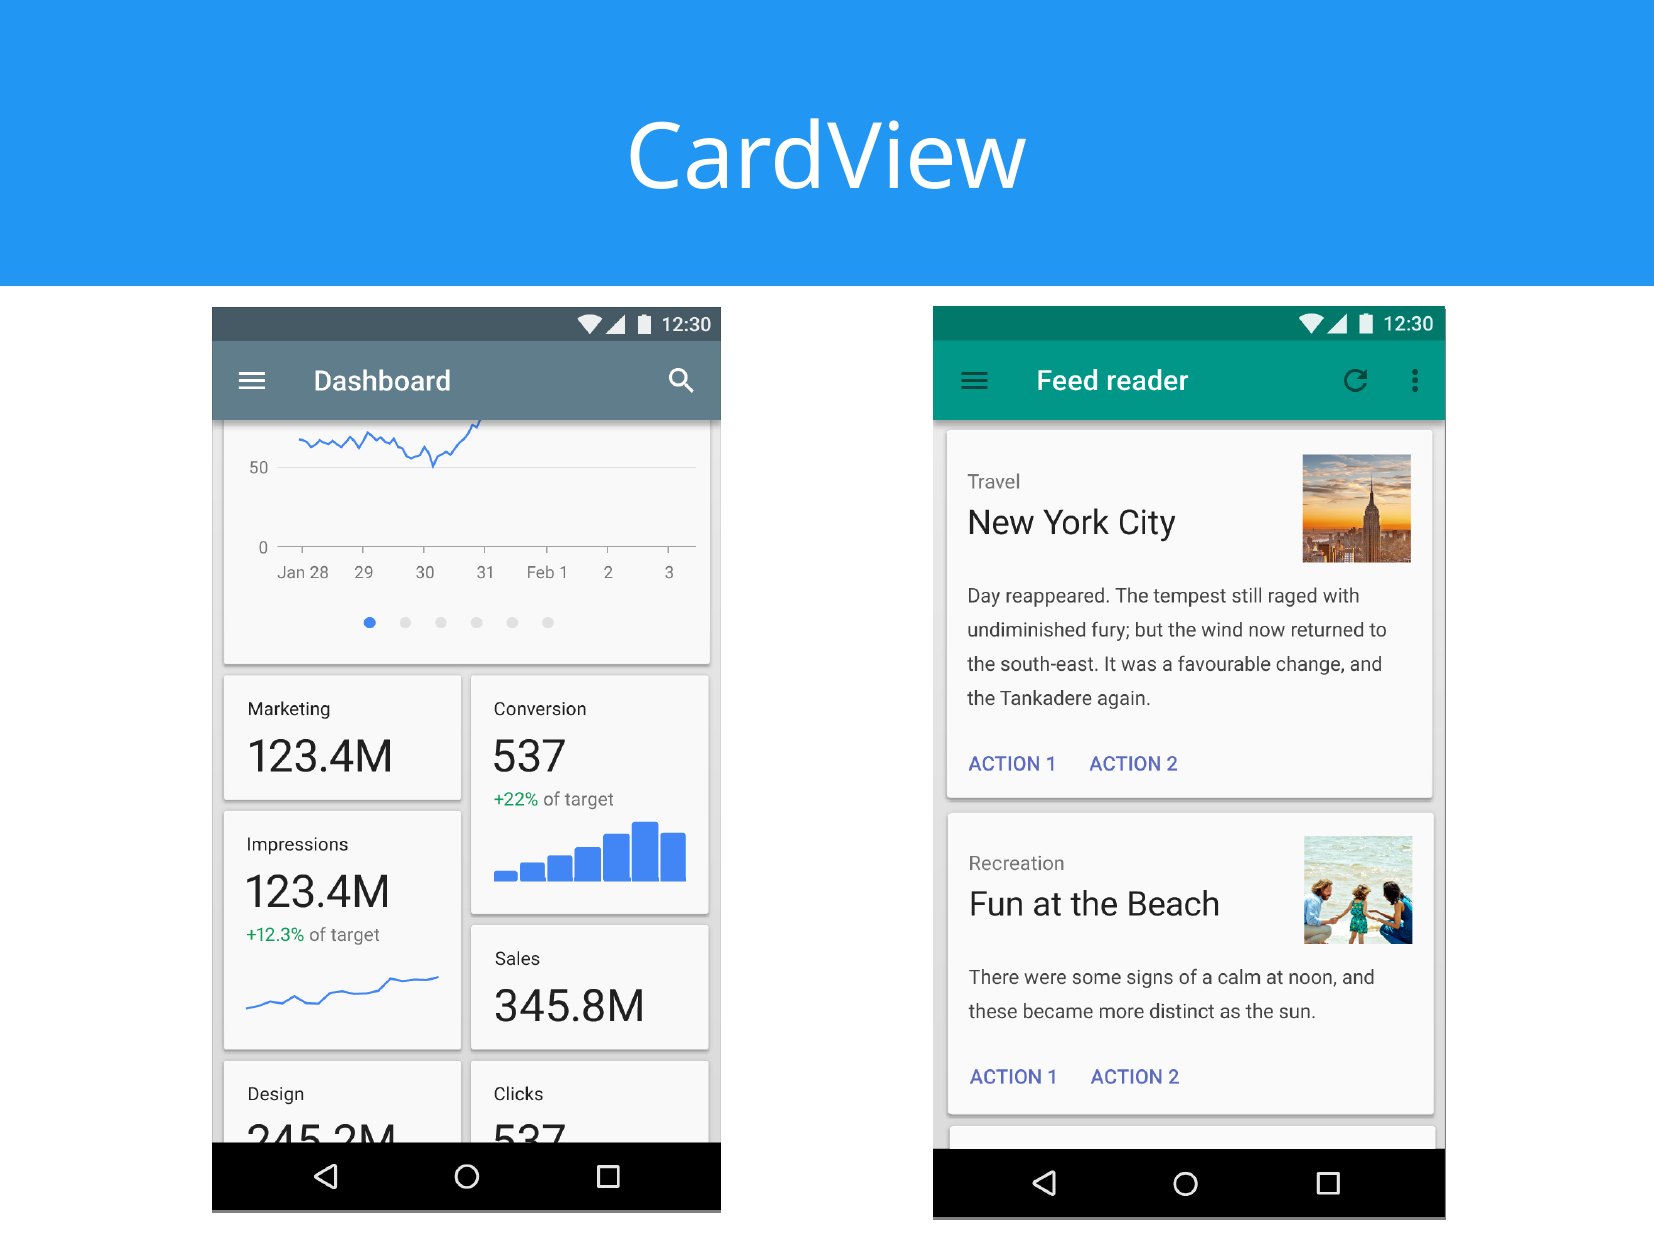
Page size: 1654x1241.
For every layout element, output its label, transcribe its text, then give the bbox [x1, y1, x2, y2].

picture [933, 306, 1445, 1217]
title CardView [82, 49, 1571, 257]
picture [212, 307, 721, 1211]
